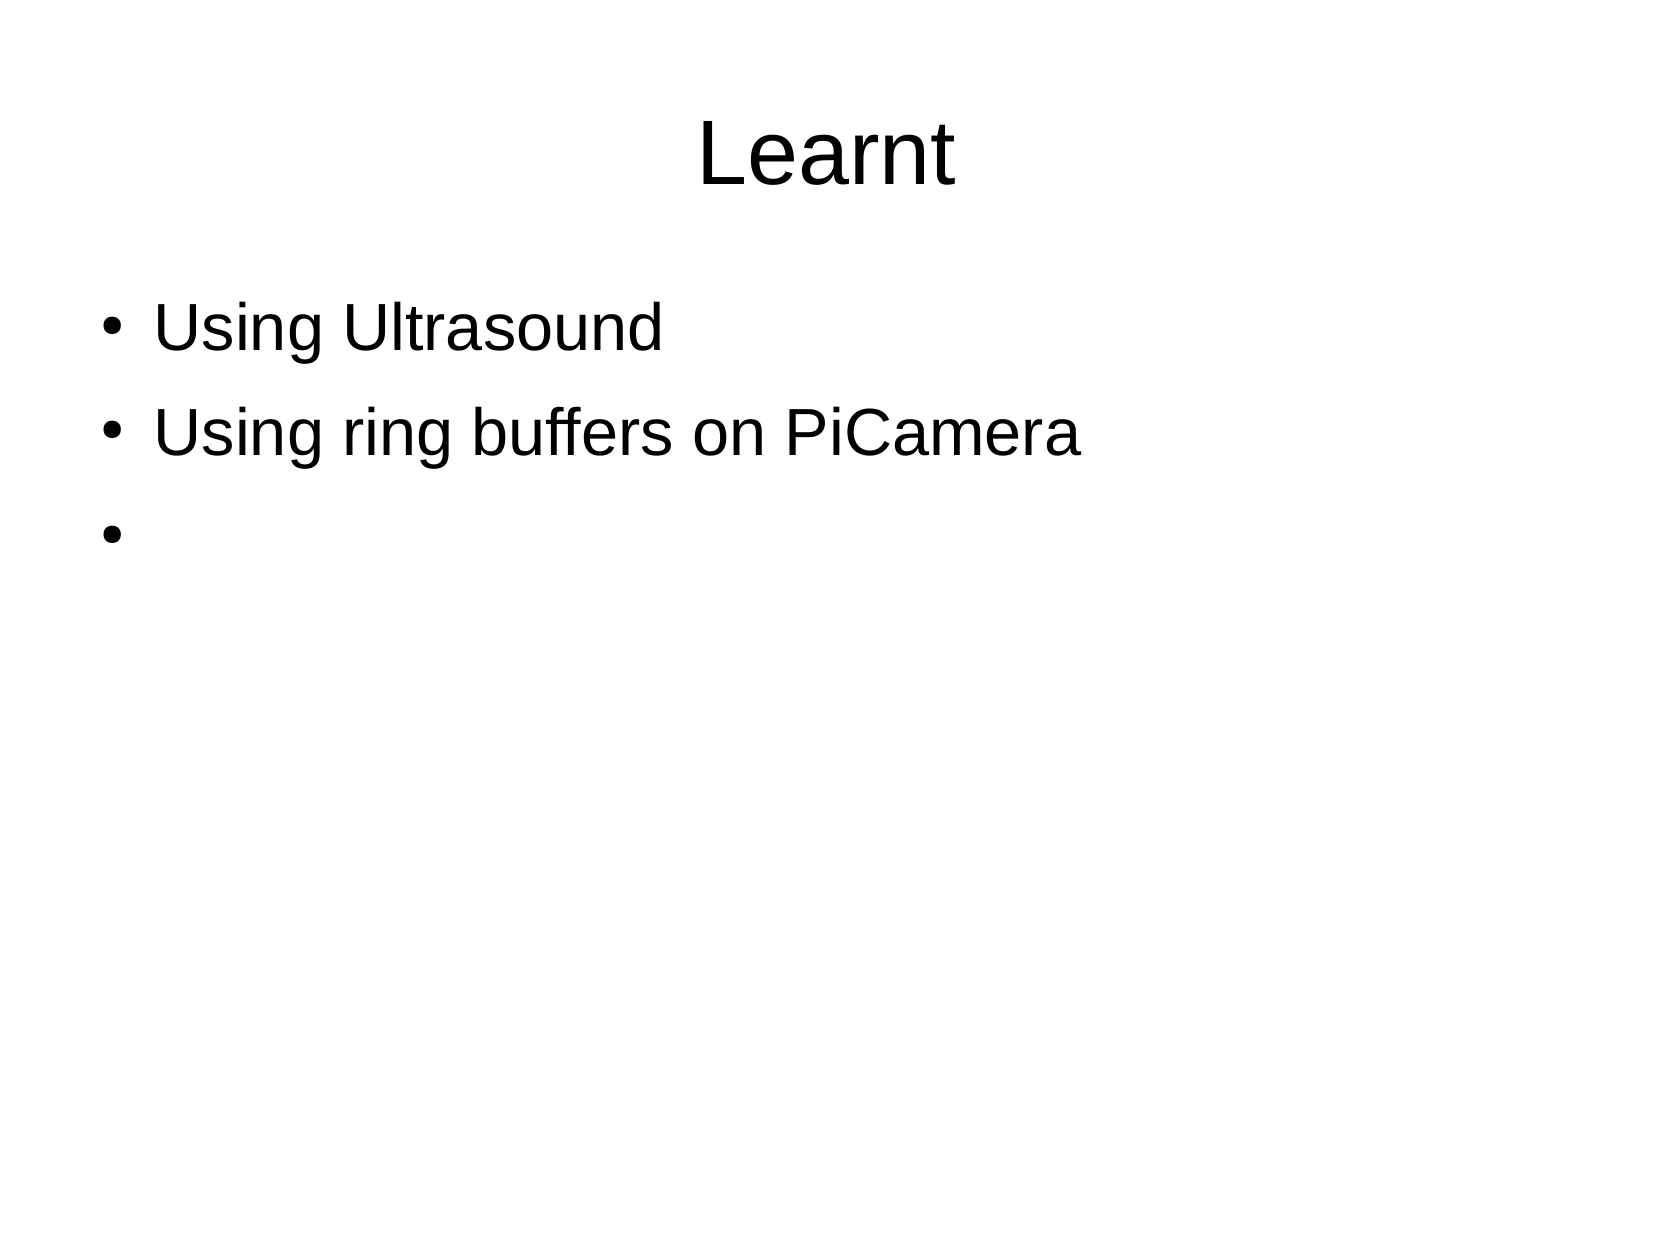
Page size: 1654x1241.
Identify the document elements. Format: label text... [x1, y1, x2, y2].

list Using Ultrasound Using ring buffers on PiCamera [82, 290, 1571, 1010]
title Learnt [82, 49, 1571, 257]
